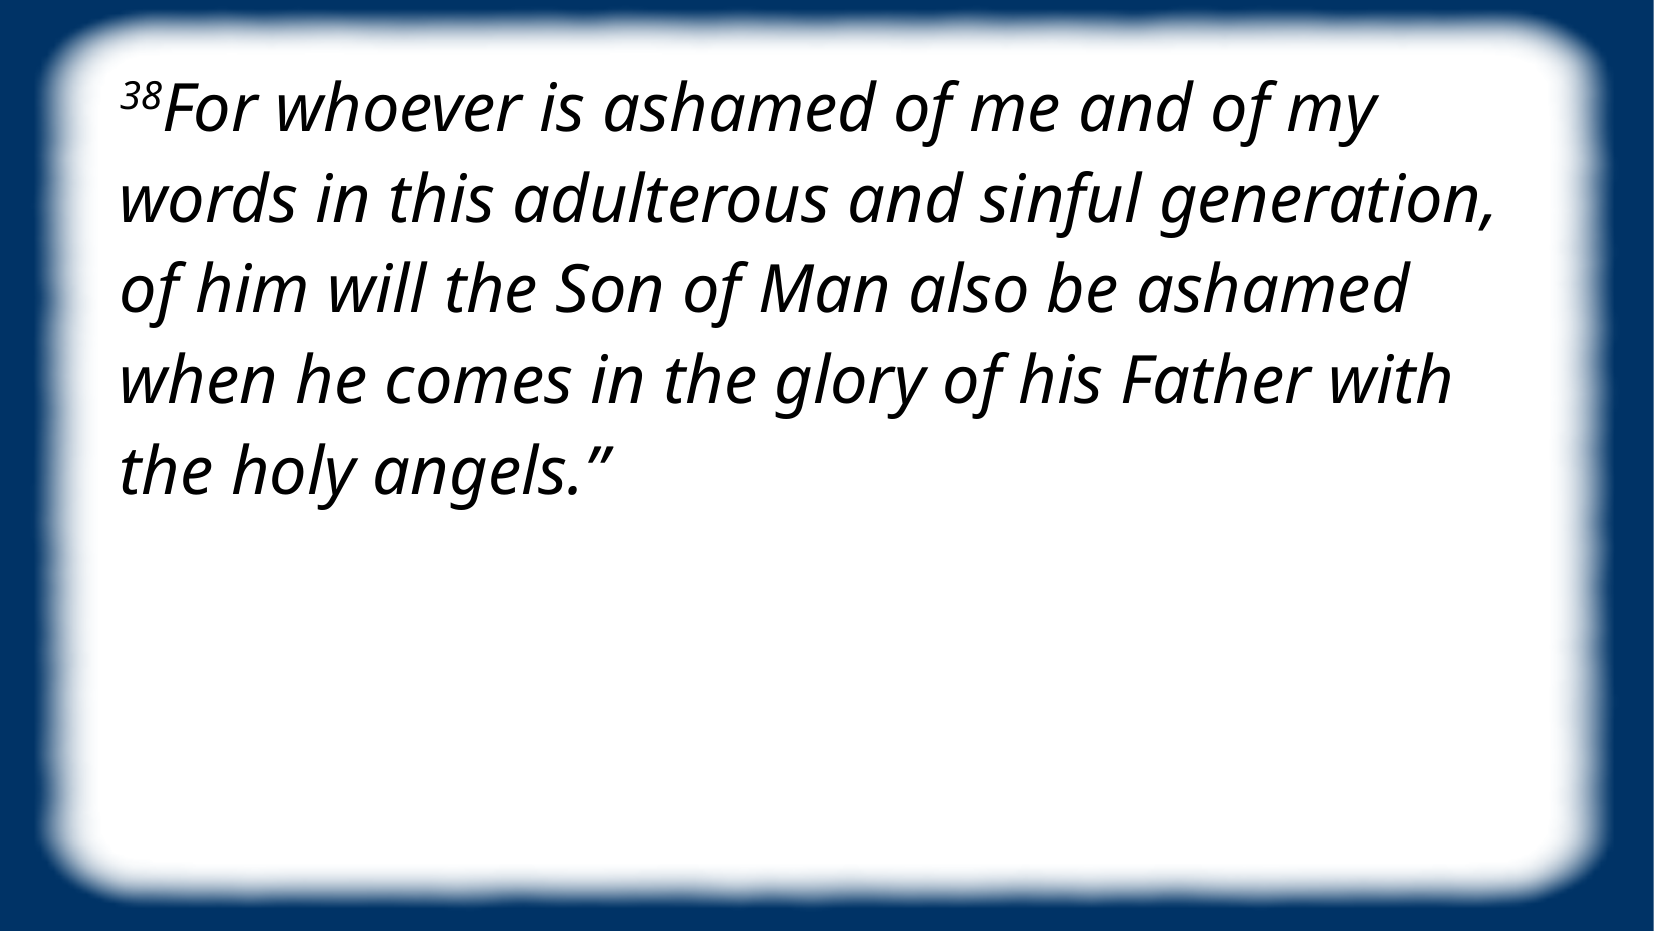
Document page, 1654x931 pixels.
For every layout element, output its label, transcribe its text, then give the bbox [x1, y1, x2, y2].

text_box 38For whoever is ashamed of me and of my words in this adulterous and sinful generation, of him will the Son of Man also be ashamed when he comes in the glory of his Father with the holy angels.” [105, 52, 1546, 541]
picture [0, 0, 1654, 931]
